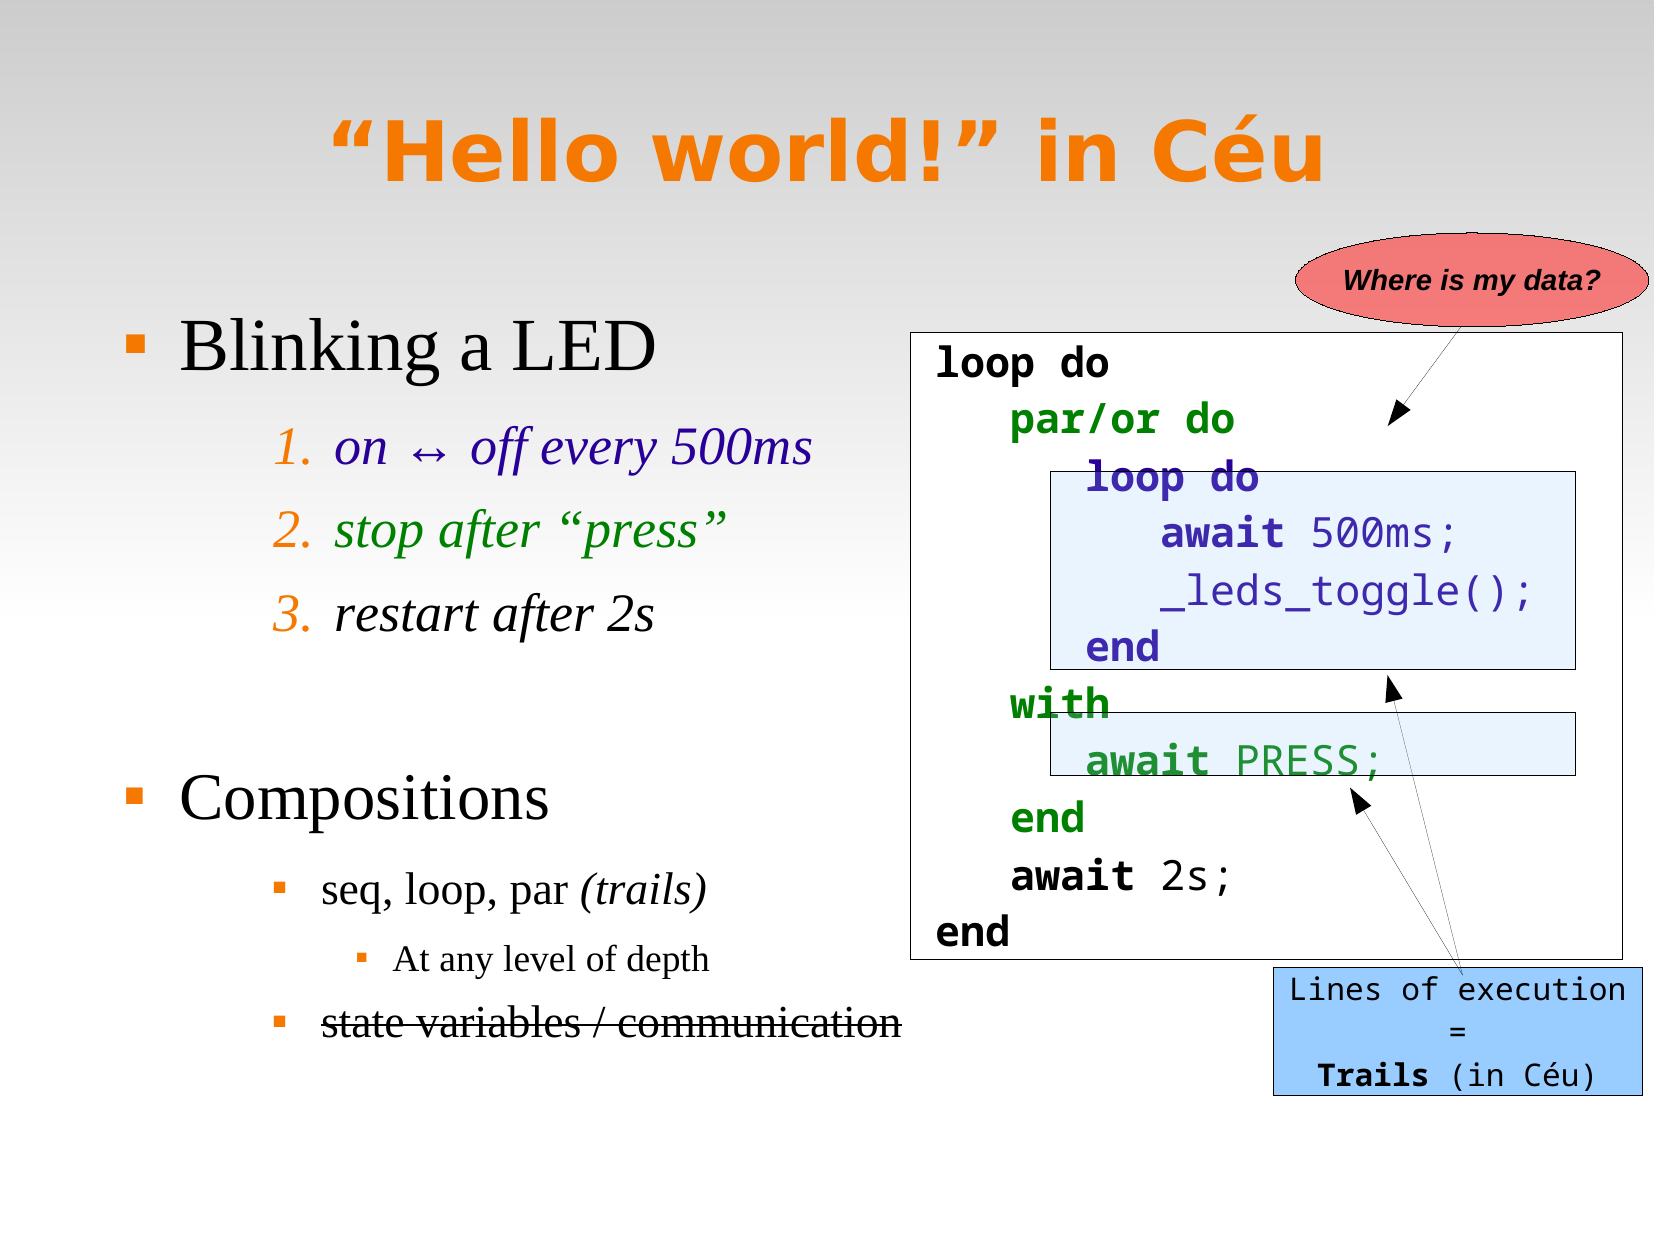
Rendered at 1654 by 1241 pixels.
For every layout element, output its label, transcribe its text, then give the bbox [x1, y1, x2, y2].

list Blinking a LED on ↔ off every 500ms stop after “press” restart after 2s Compositions seq, loop, par (trails) At any level of depth state variables / communication [37, 303, 938, 1175]
text_box [1050, 712, 1576, 776]
text_box Lines of execution = Trails (in Céu) [1273, 975, 1643, 1088]
text_box Where is my data? [1295, 232, 1649, 327]
text_box [1050, 471, 1576, 670]
title “Hello world!” in Céu [82, 49, 1571, 257]
text_box loop do par/or do loop do await 500ms; _leds_toggle(); end with await PRESS; end await 2s; end [938, 345, 1623, 946]
